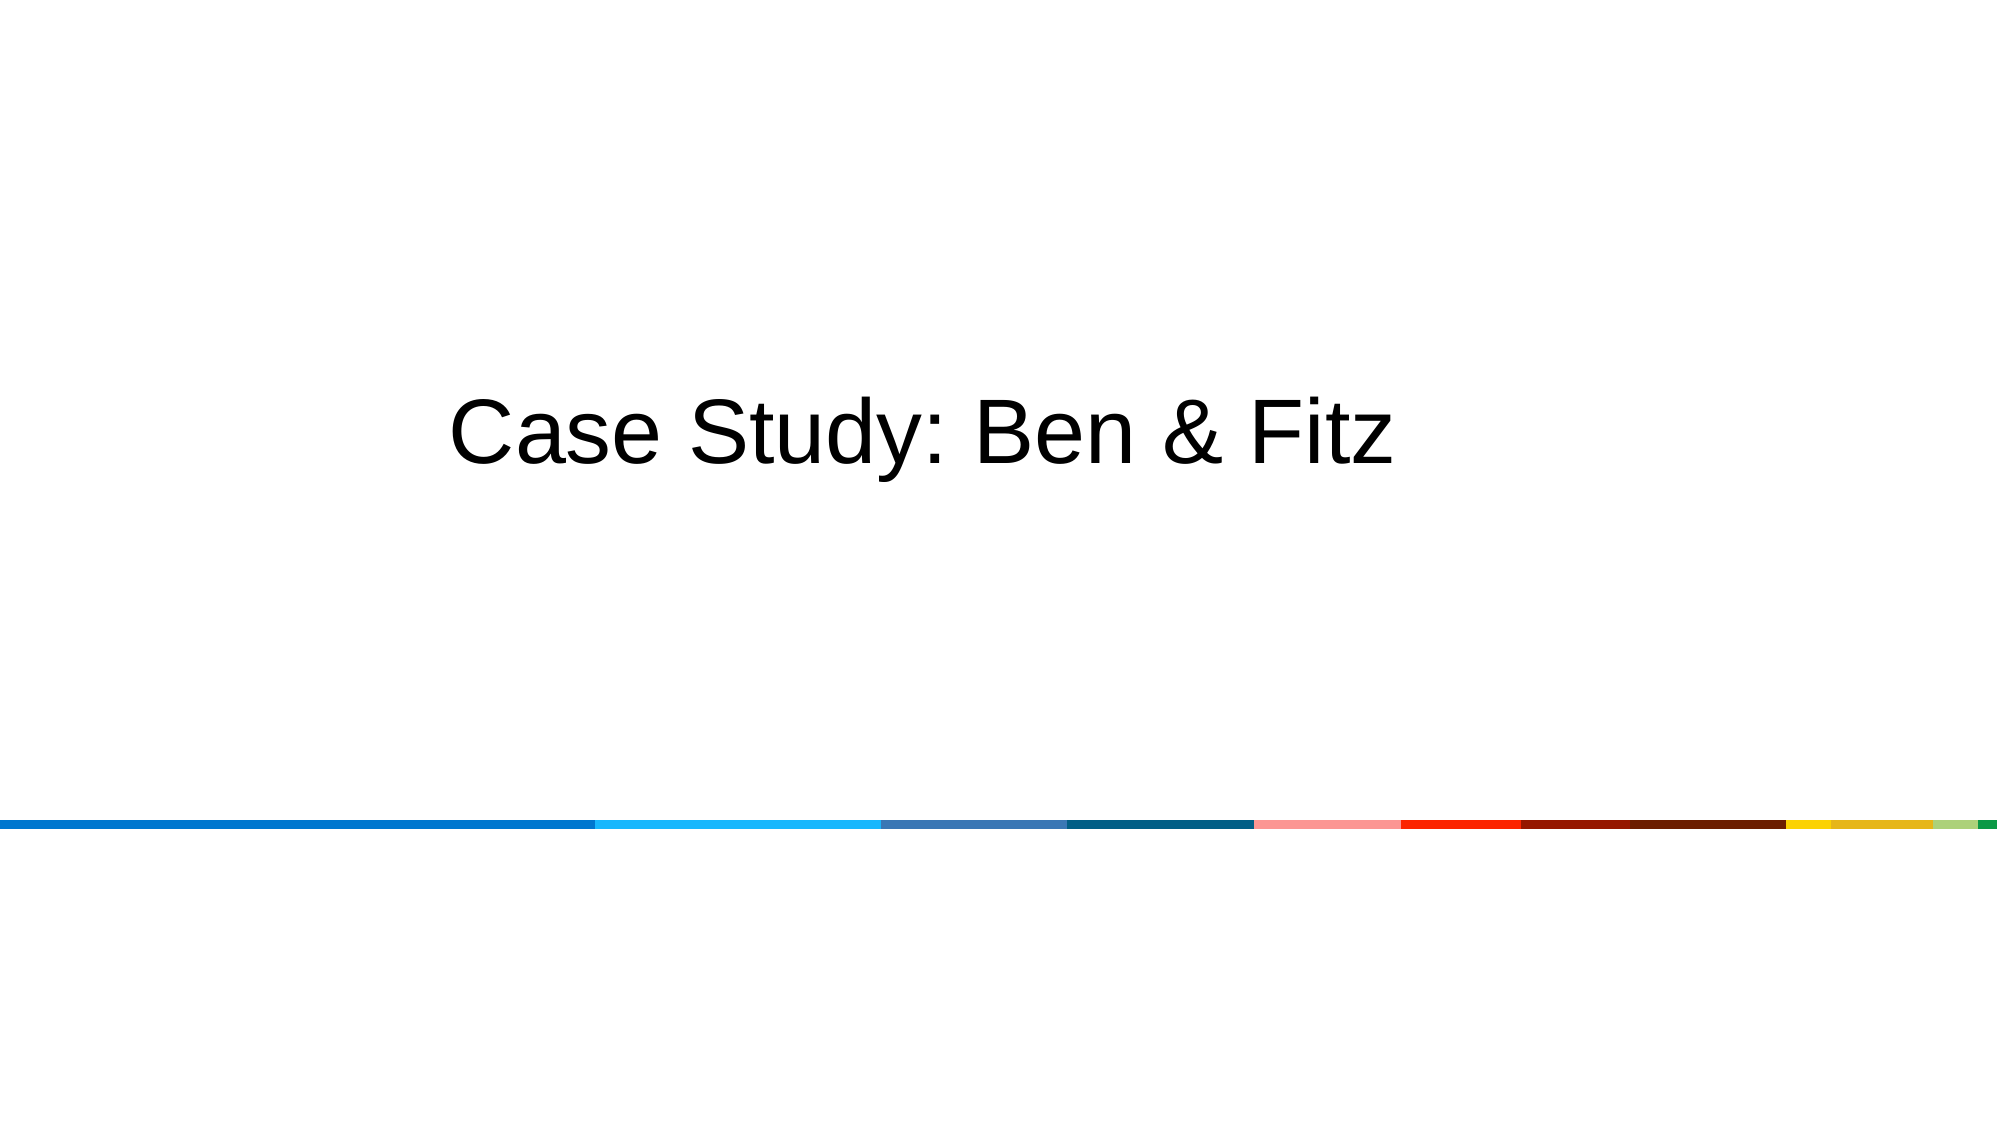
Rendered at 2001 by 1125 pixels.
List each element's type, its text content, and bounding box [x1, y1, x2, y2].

text_box Case Study: Ben & Fitz [61, 324, 1787, 543]
text_box [0, 820, 1997, 829]
